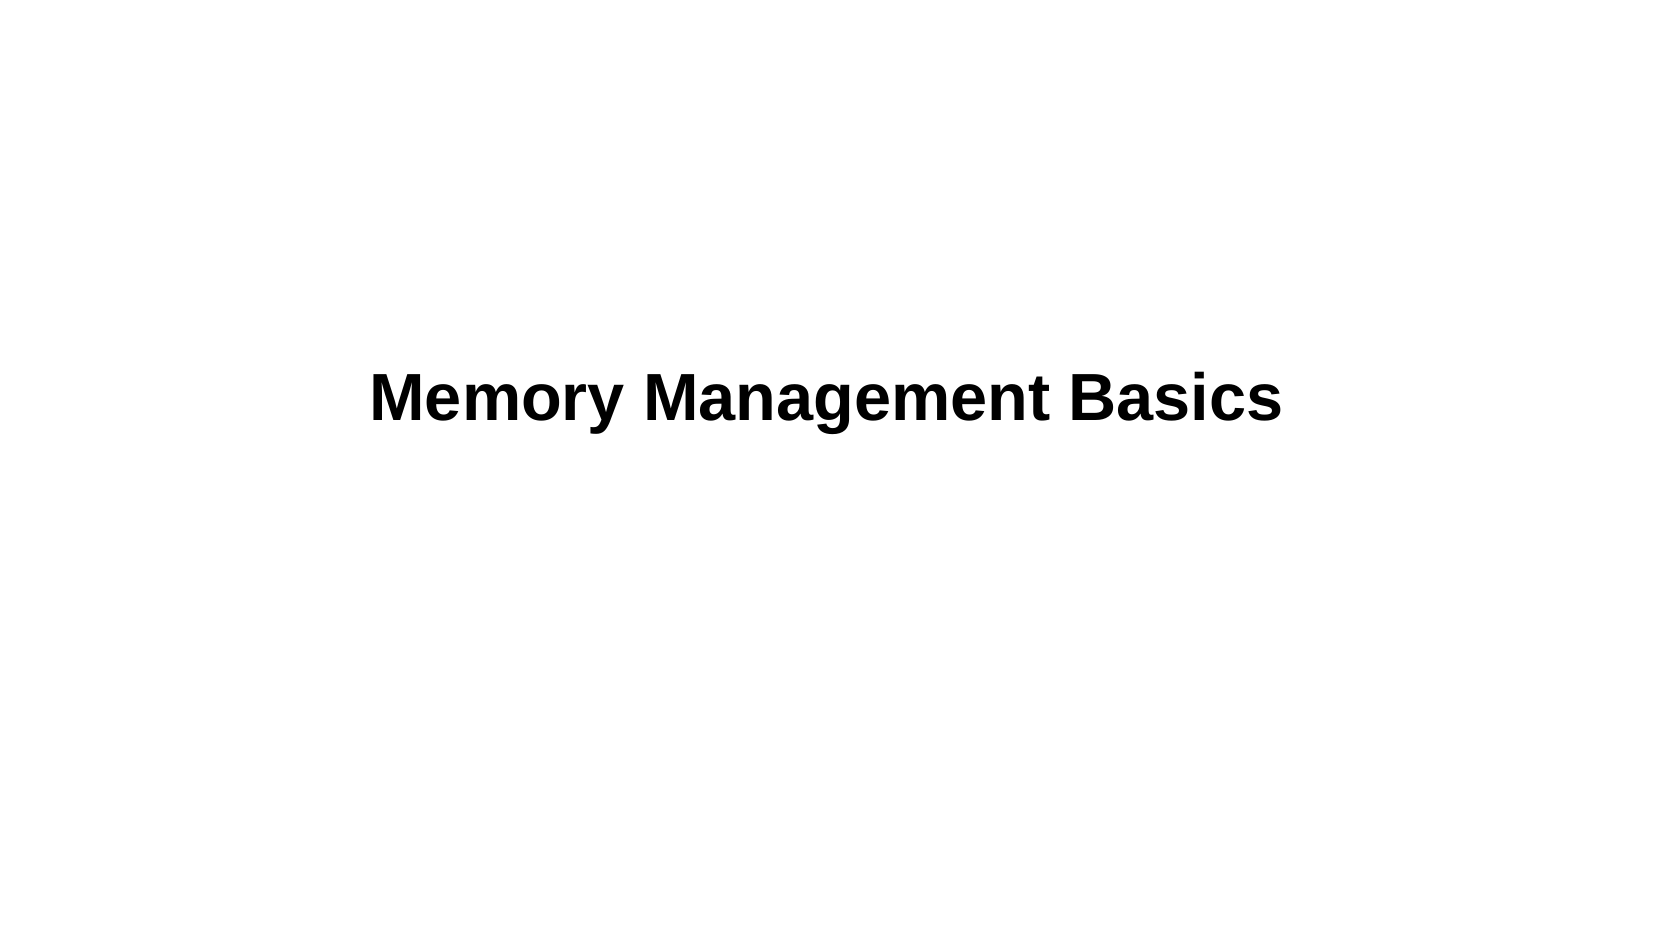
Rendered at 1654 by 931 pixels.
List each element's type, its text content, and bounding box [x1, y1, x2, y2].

subtitle Memory Management Basics [82, 37, 1571, 757]
